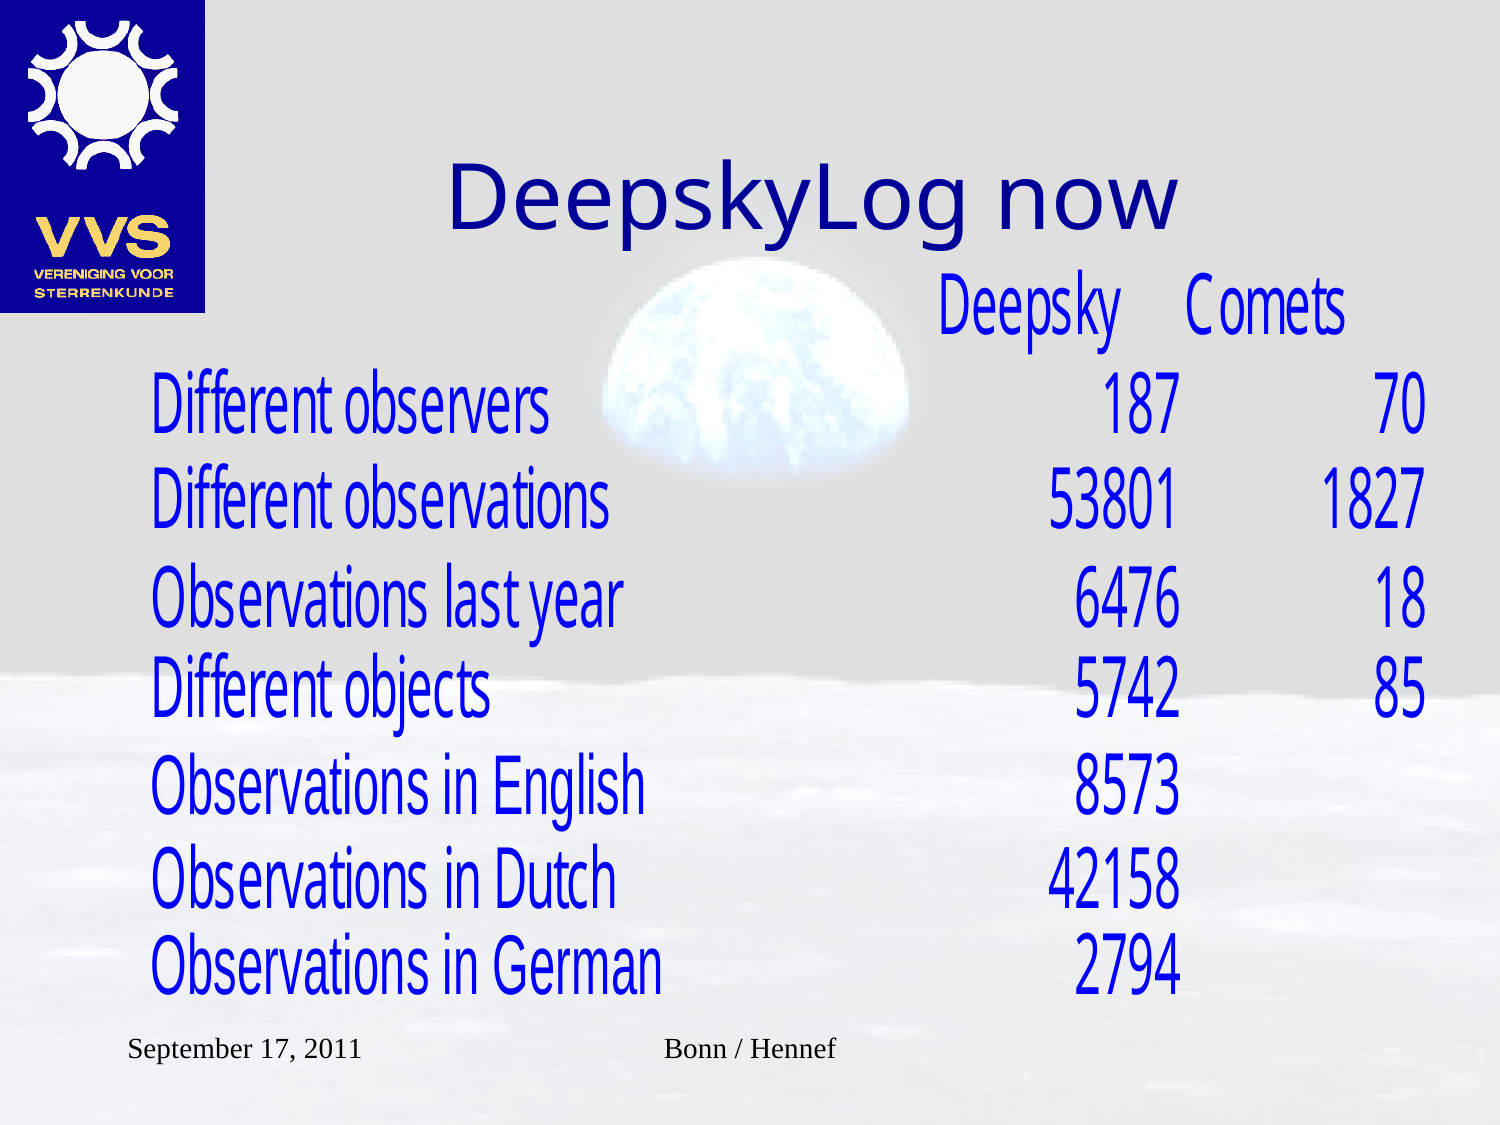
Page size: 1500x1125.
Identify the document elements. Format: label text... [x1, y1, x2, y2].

title DeepskyLog now [237, 76, 1388, 265]
picture [0, 0, 205, 313]
chart [148, 265, 1431, 1022]
